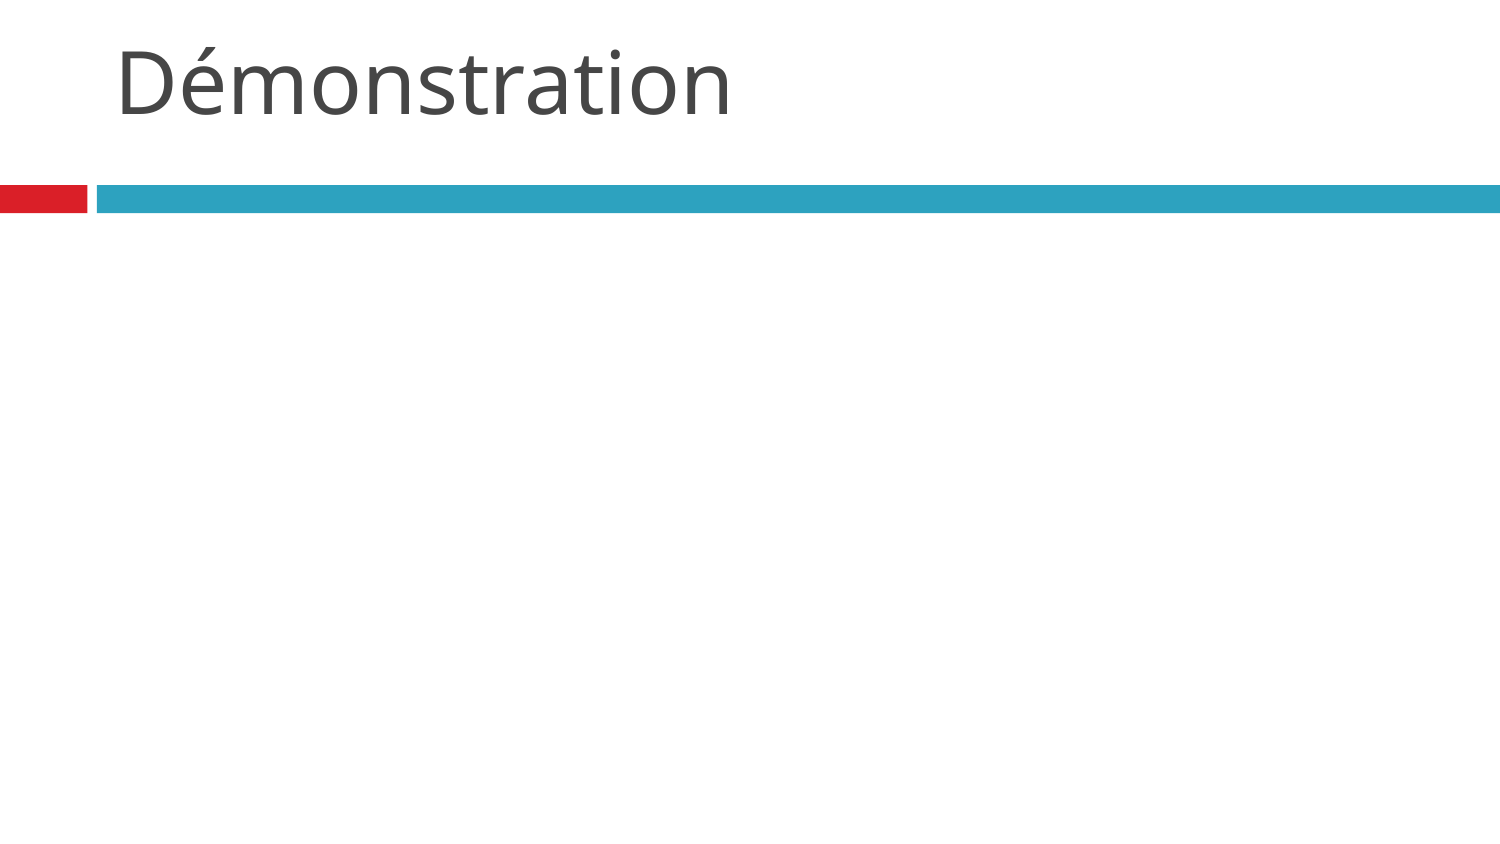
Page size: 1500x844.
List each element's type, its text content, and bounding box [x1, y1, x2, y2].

title Démonstration [99, 19, 1438, 185]
